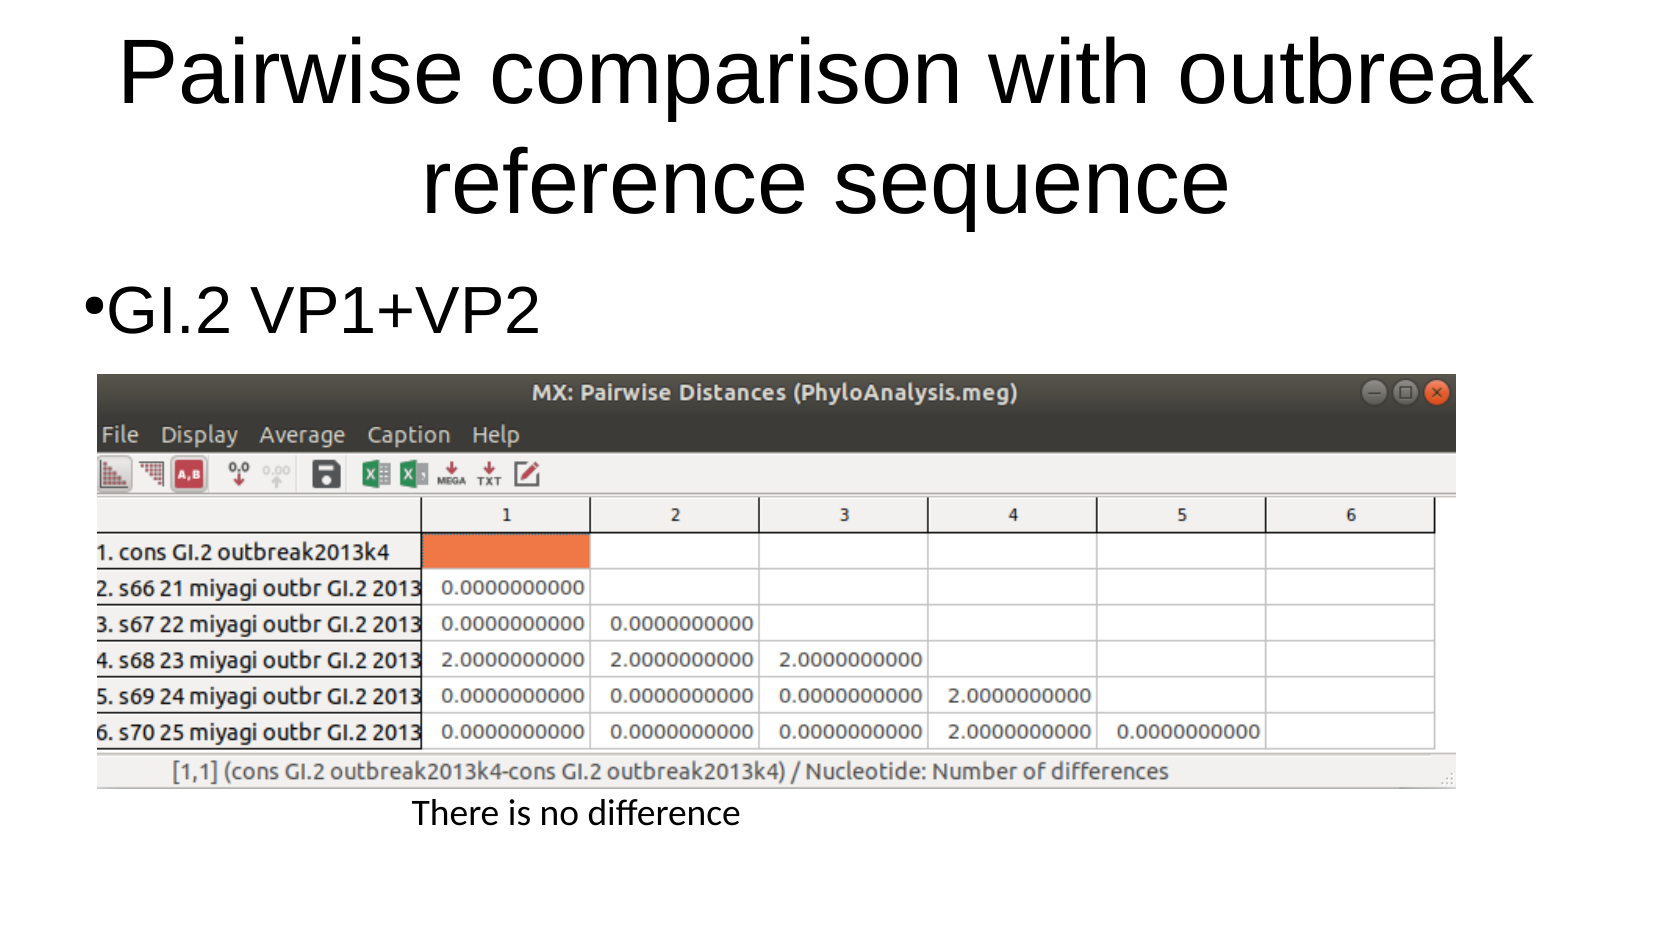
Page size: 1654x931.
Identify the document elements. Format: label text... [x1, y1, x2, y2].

title Pairwise comparison with outbreak reference sequence [82, 12, 1571, 218]
list GI.2 VP1+VP2 [82, 267, 1571, 758]
picture [97, 375, 1456, 789]
text_box There is no difference [396, 780, 1224, 842]
